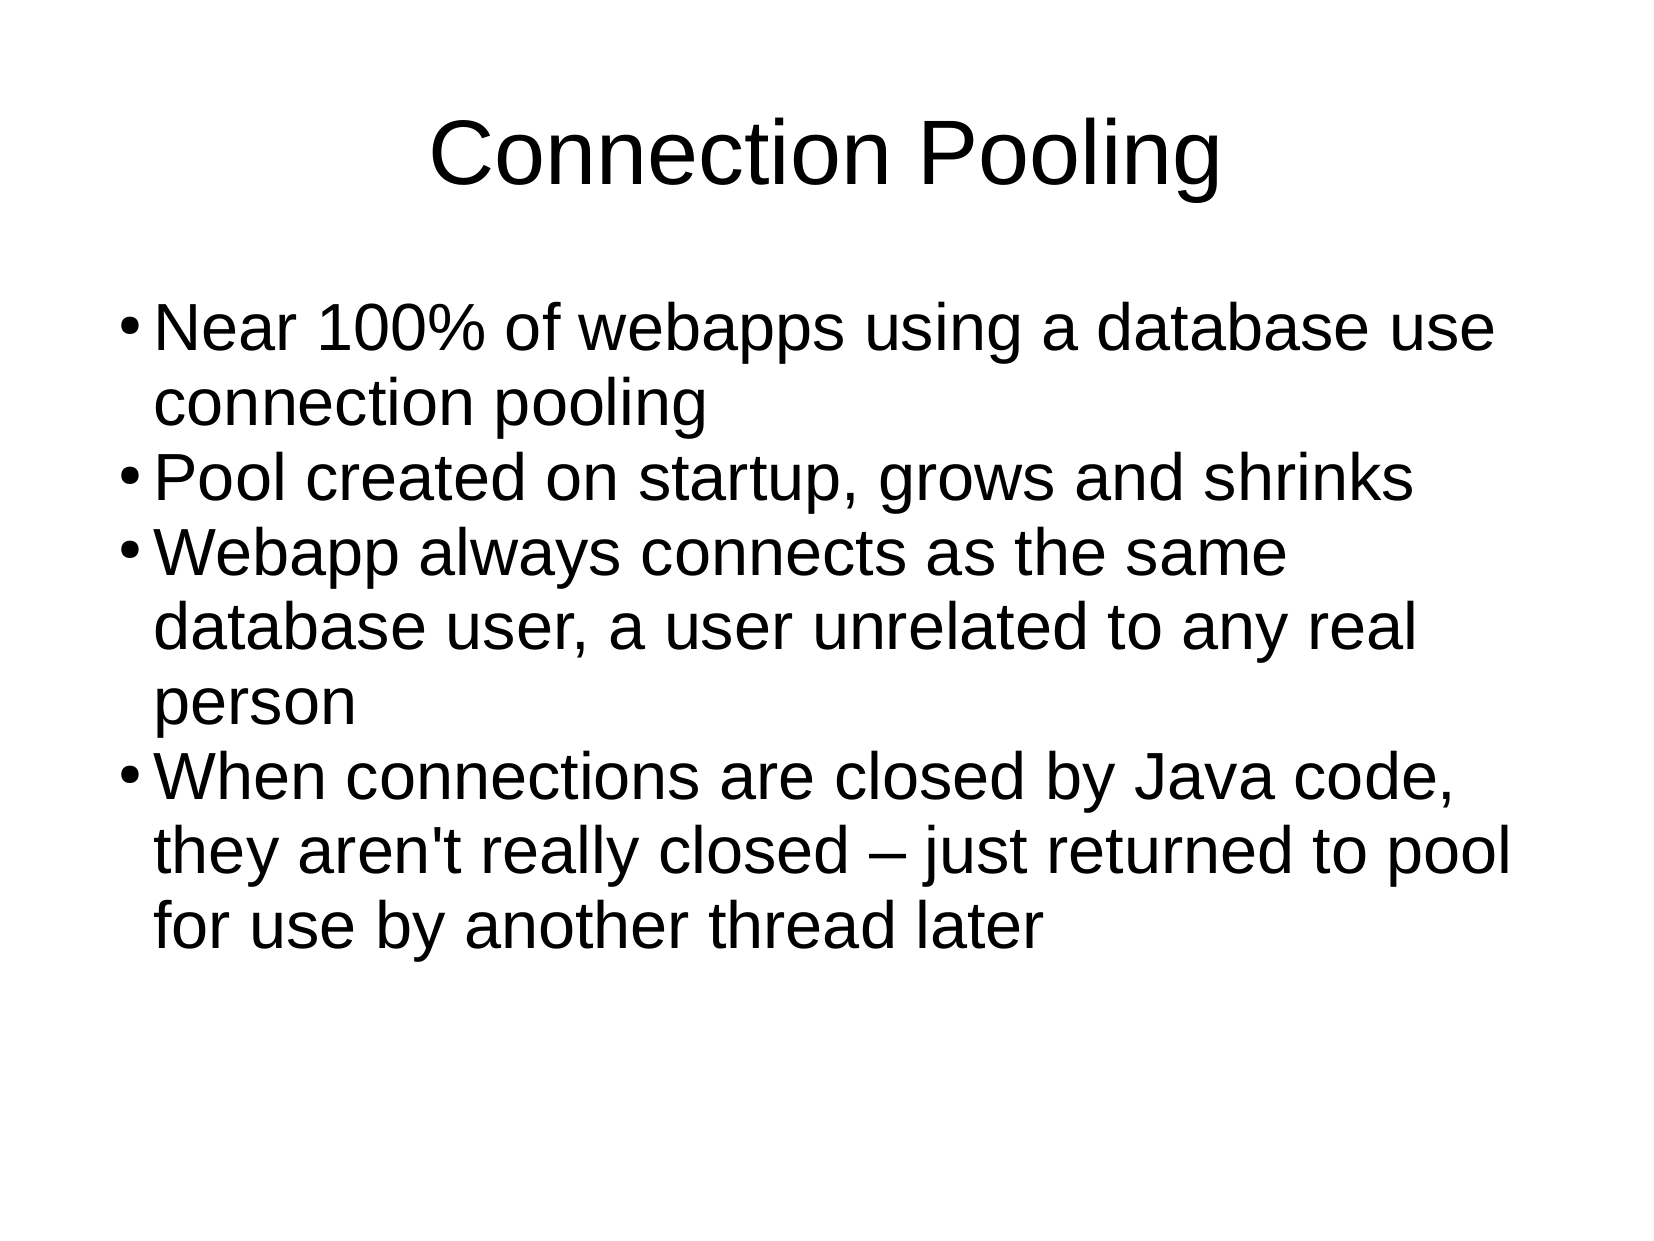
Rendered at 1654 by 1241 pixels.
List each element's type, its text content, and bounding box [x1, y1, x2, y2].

title Connection Pooling [82, 49, 1571, 257]
subtitle Near 100% of webapps using a database use connection pooling Pool created on startup, grows and shrinks Webapp always connects as the same database user, a user unrelated to any real person When connections are closed by Java code, they aren't really closed – just returned to pool for use by another thread later [82, 290, 1571, 1010]
